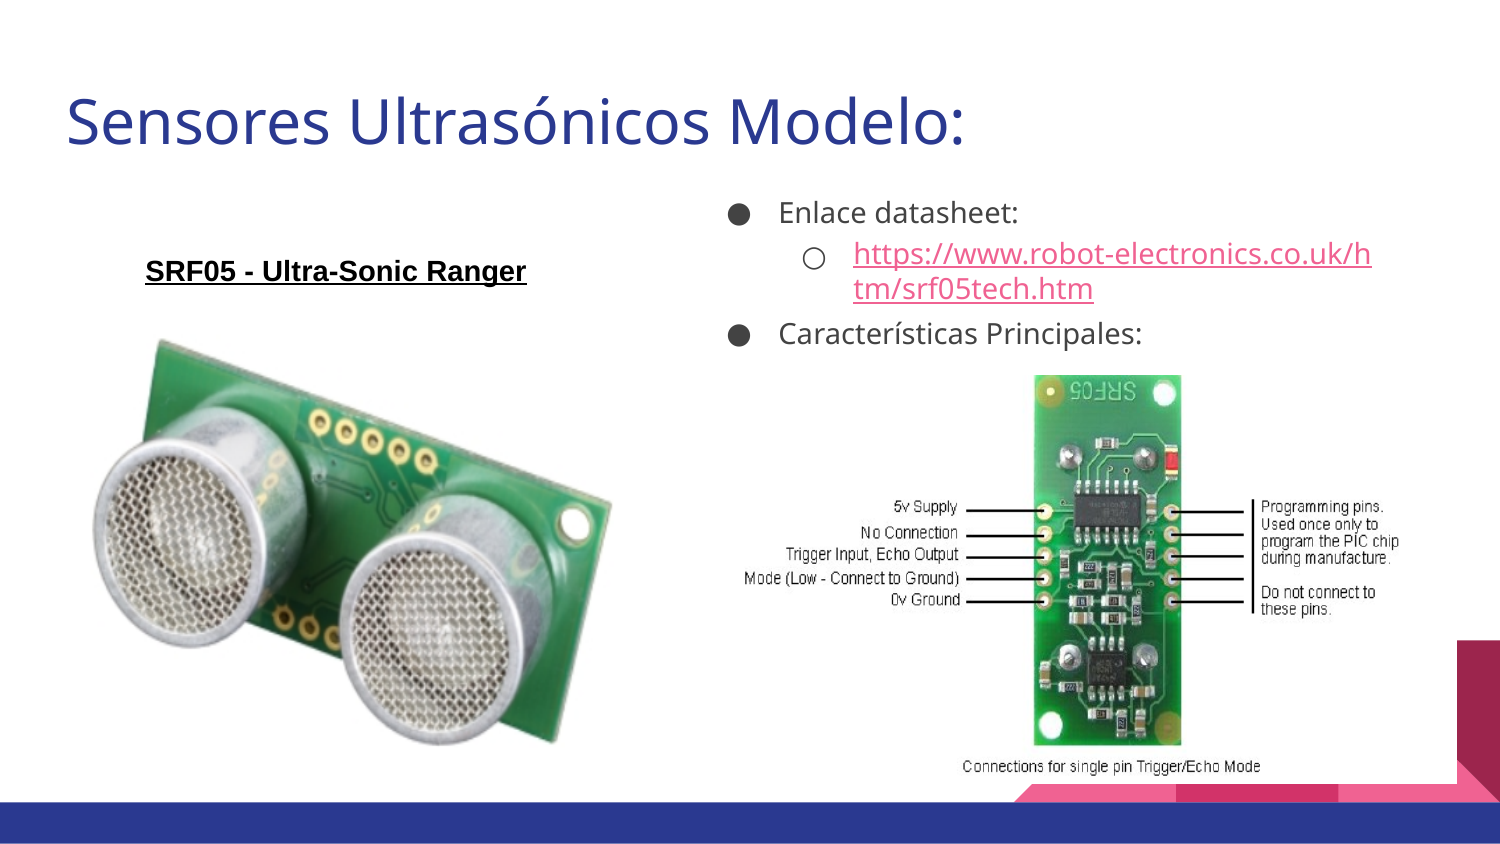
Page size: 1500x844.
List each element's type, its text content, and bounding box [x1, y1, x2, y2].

list Enlace datasheet: https://www.robot-electronics.co.uk/htm/srf05tech.htm Características Principales: [688, 173, 1395, 765]
title Sensores Ultrasónicos Modelo: [51, 67, 1449, 167]
text_box SRF05 - Ultra-Sonic Ranger [13, 237, 659, 355]
picture [731, 368, 1457, 784]
picture [24, 321, 696, 772]
